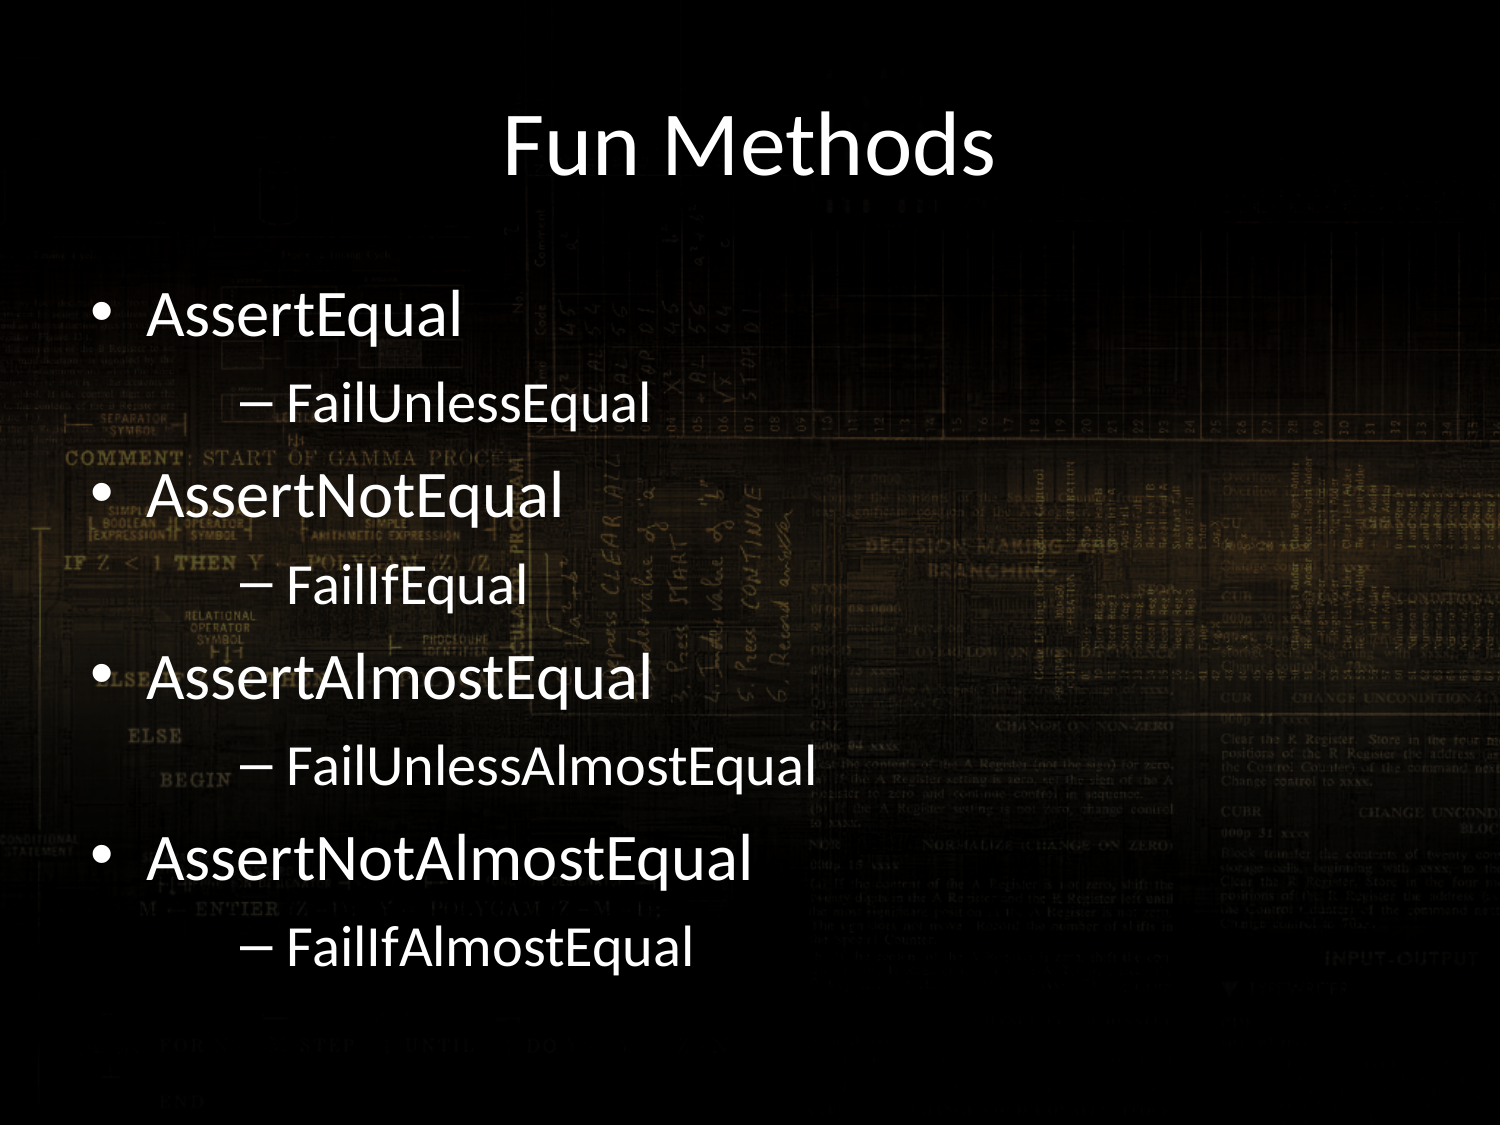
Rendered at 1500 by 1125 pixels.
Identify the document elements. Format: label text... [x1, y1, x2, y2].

list AssertEqual FailUnlessEqual AssertNotEqual FailIfEqual AssertAlmostEqual FailUnlessAlmostEqual AssertNotAlmostEqual FailIfAlmostEqual [75, 262, 1426, 1005]
title Fun Methods [75, 45, 1426, 233]
